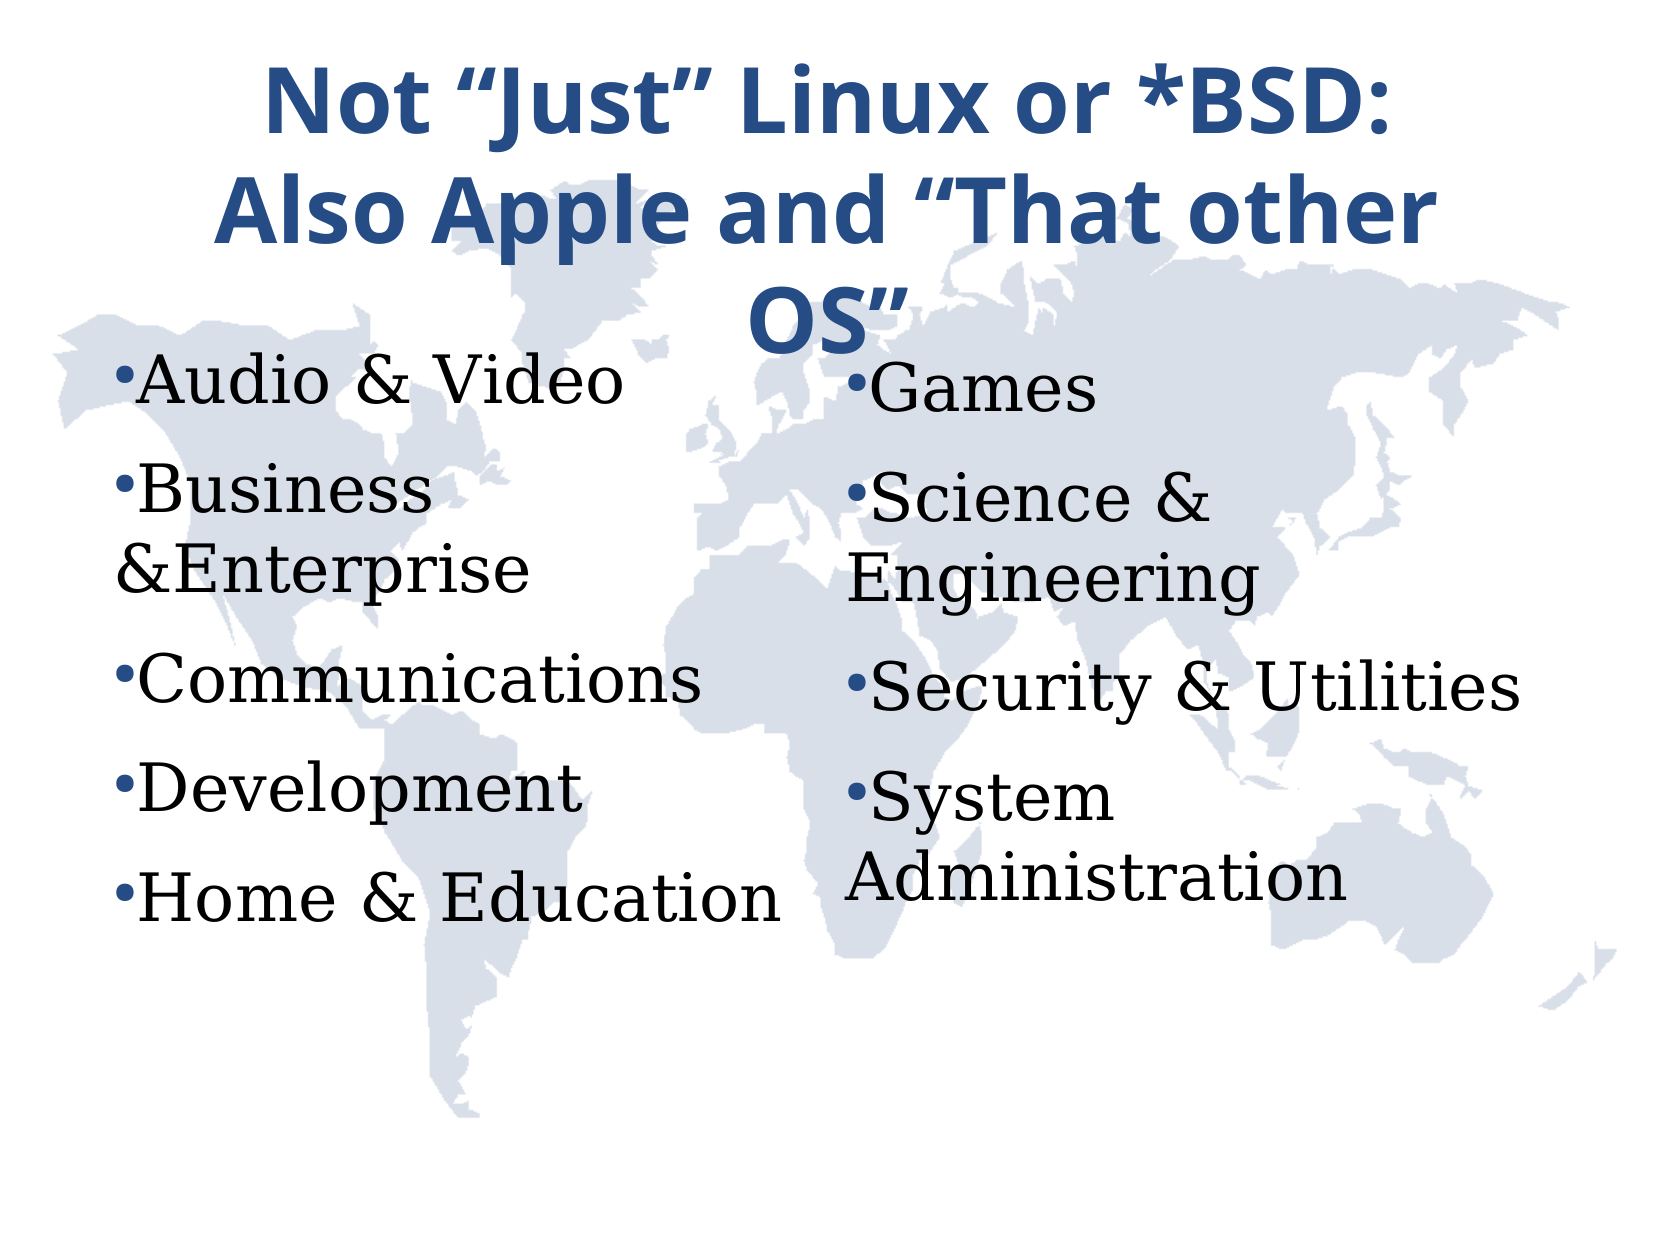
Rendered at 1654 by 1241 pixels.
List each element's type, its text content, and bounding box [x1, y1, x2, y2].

list Games Science & Engineering Security & Utilities System Administration [845, 344, 1535, 1127]
list Audio & Video Business &Enterprise Communications Development Home & Education [113, 336, 803, 1118]
title Not “Just” Linux or *BSD: Also Apple and “That other OS” [121, 96, 1534, 317]
